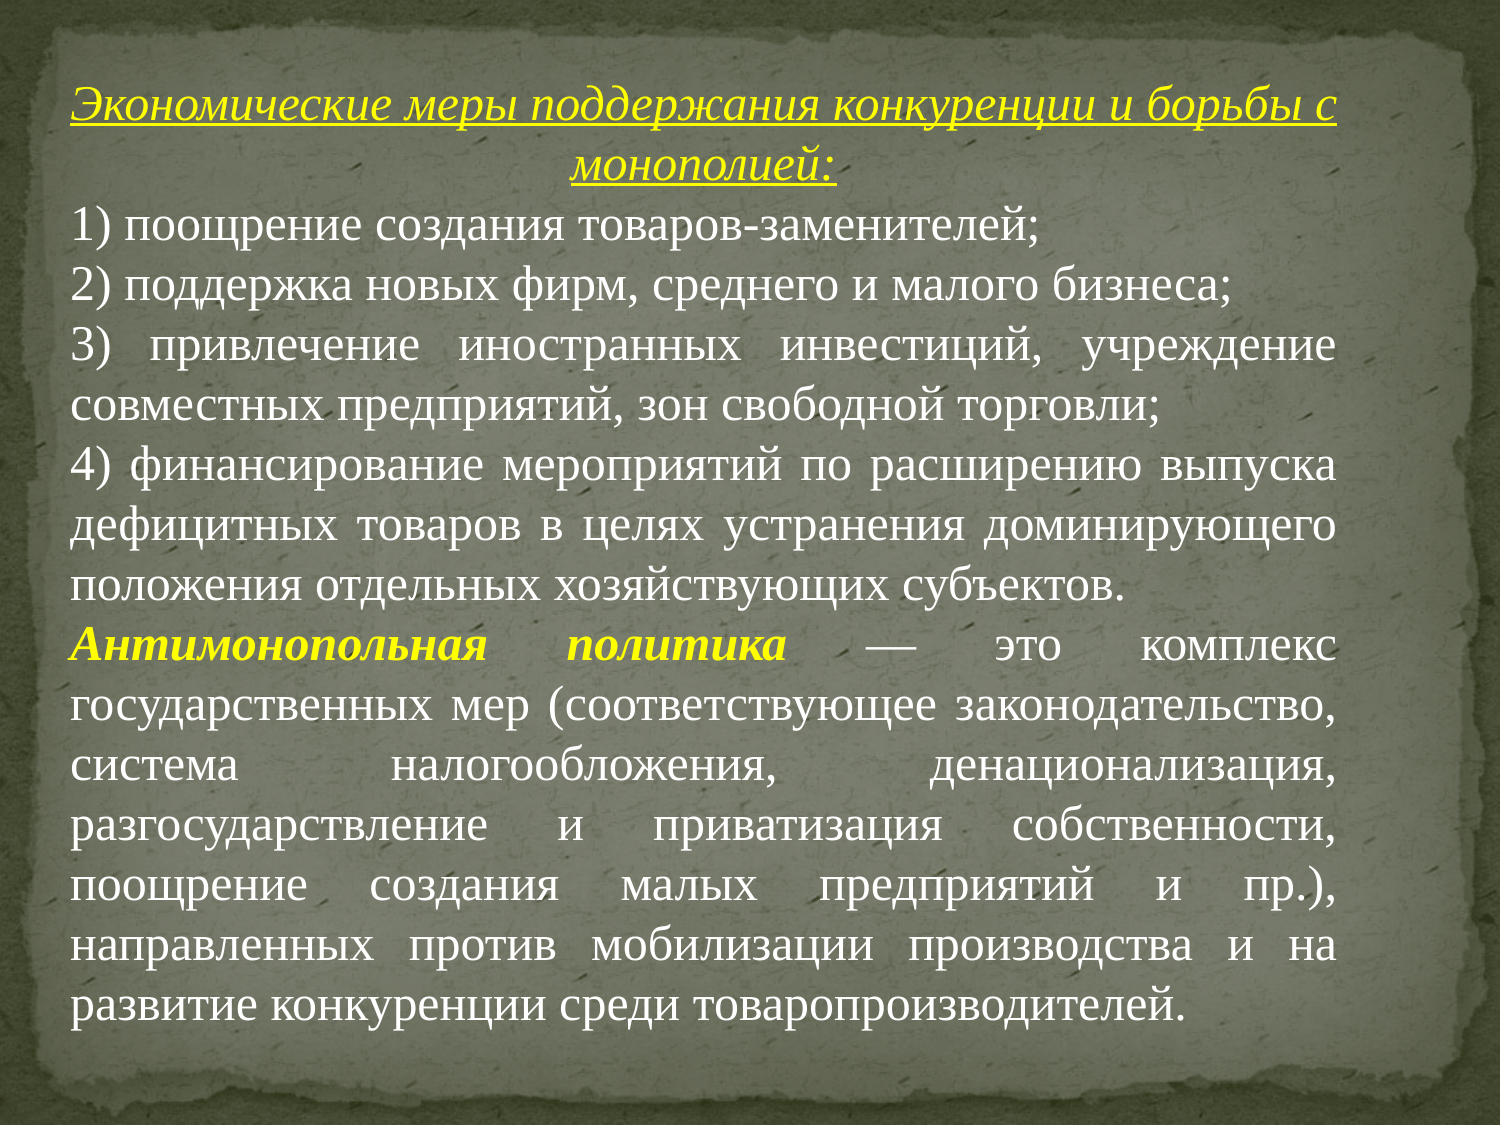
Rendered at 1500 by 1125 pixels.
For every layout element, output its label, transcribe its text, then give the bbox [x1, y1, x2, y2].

text_box Экономические меры поддержания конкуренции и борьбы с монополией: 1) поощрение создания товаров-заменителей; 2) поддержка новых фирм, среднего и малого бизнеса; 3) привлечение иностранных инвестиций, учреждение совместных предприятий, зон свободной торговли; 4) финансирование мероприятий по расширению выпуска дефицитных товаров в целях устранения доминирующего положения отдельных хозяйствующих субъектов. Антимонопольная политика — это комплекс государственных мер (соответствующее законодательство, система налогообложения, денационализация, разгосударствление и приватизация собственности, поощрение создания малых предприятий и пр.), направленных против мобилизации производства и на развитие конкуренции среди товаропроизводителей. [55, 63, 1418, 1098]
